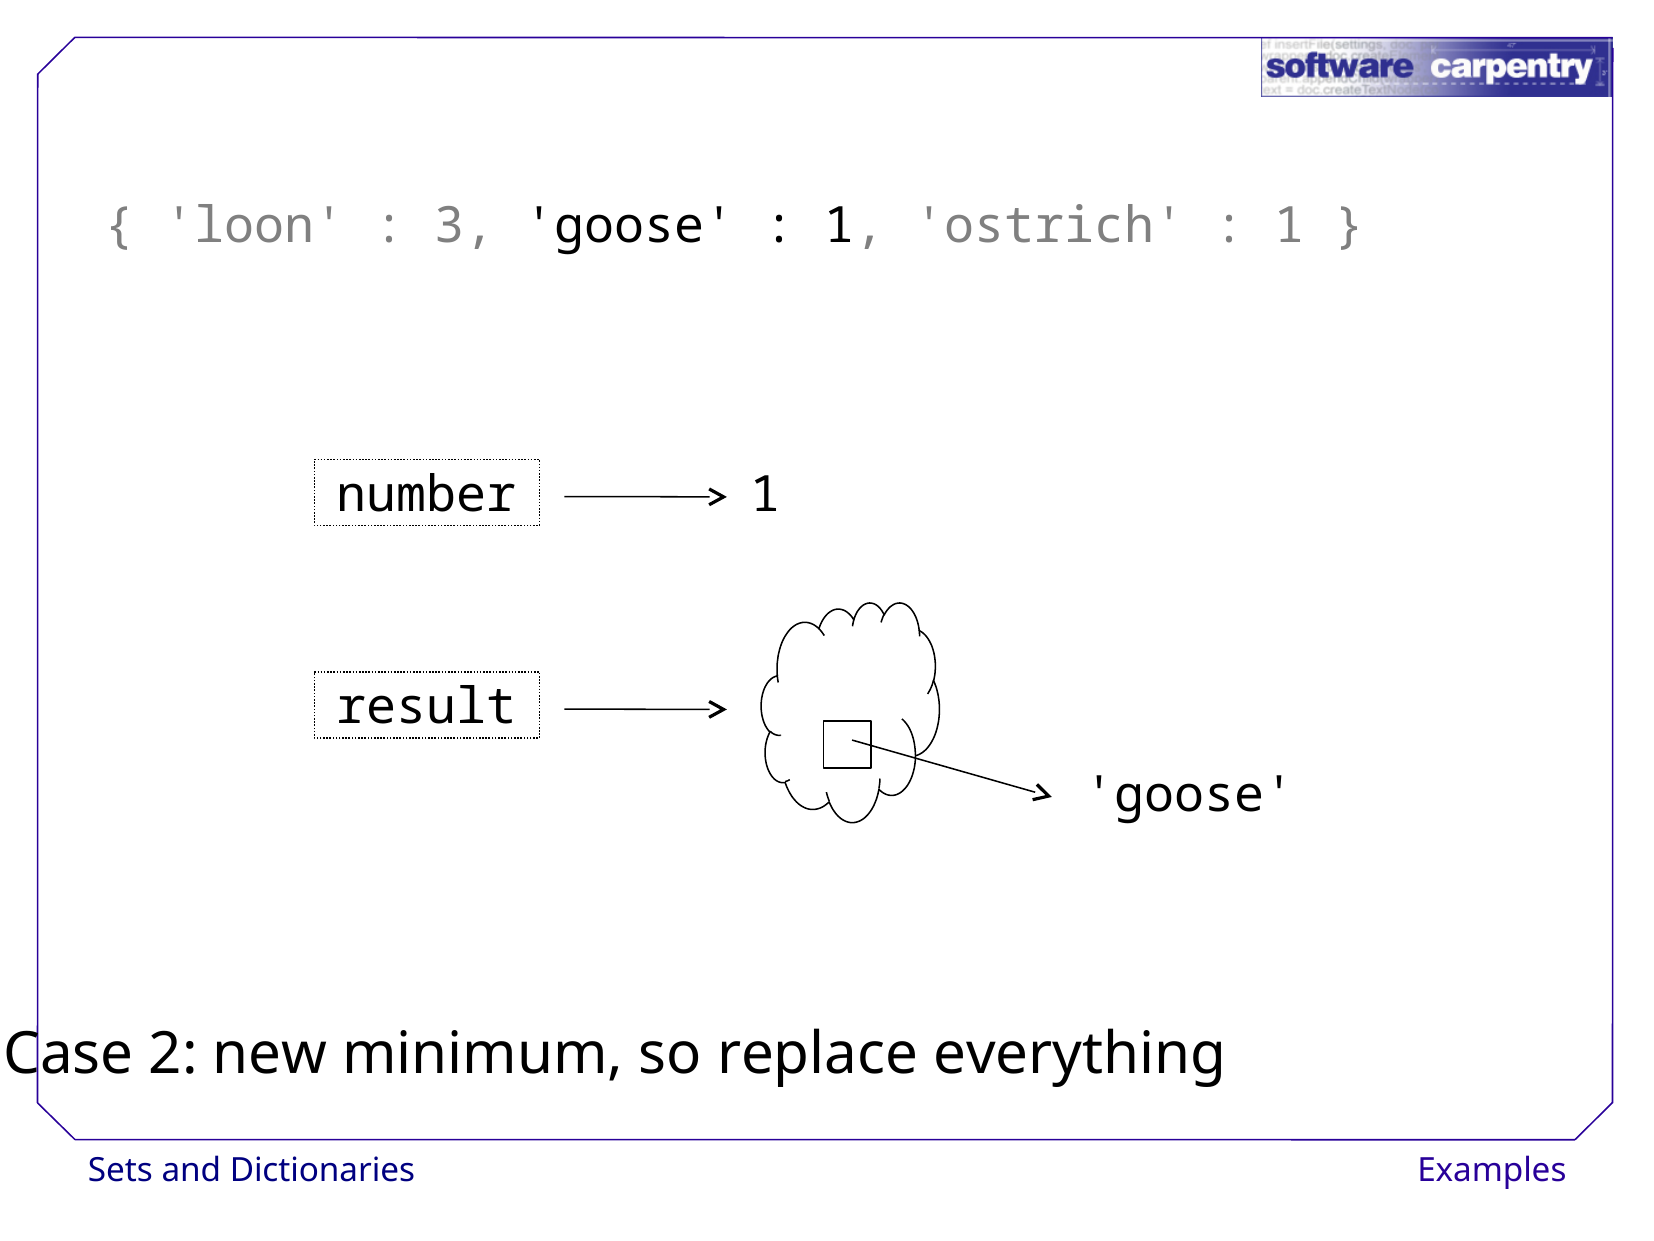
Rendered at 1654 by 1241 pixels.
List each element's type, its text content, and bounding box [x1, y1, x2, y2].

text_box 'goose' [1214, 787, 1227, 799]
text_box result [314, 671, 540, 739]
picture [1261, 39, 1613, 97]
text_box number [314, 459, 540, 526]
text_box { 'loon' : 3, 'goose' : 1, 'ostrich' : 1 } [89, 170, 1512, 283]
text_box 1 [735, 459, 790, 526]
text_box Case 2: new minimum, so replace everything [0, 972, 1392, 1093]
text_box 'goose' [1069, 759, 1227, 826]
